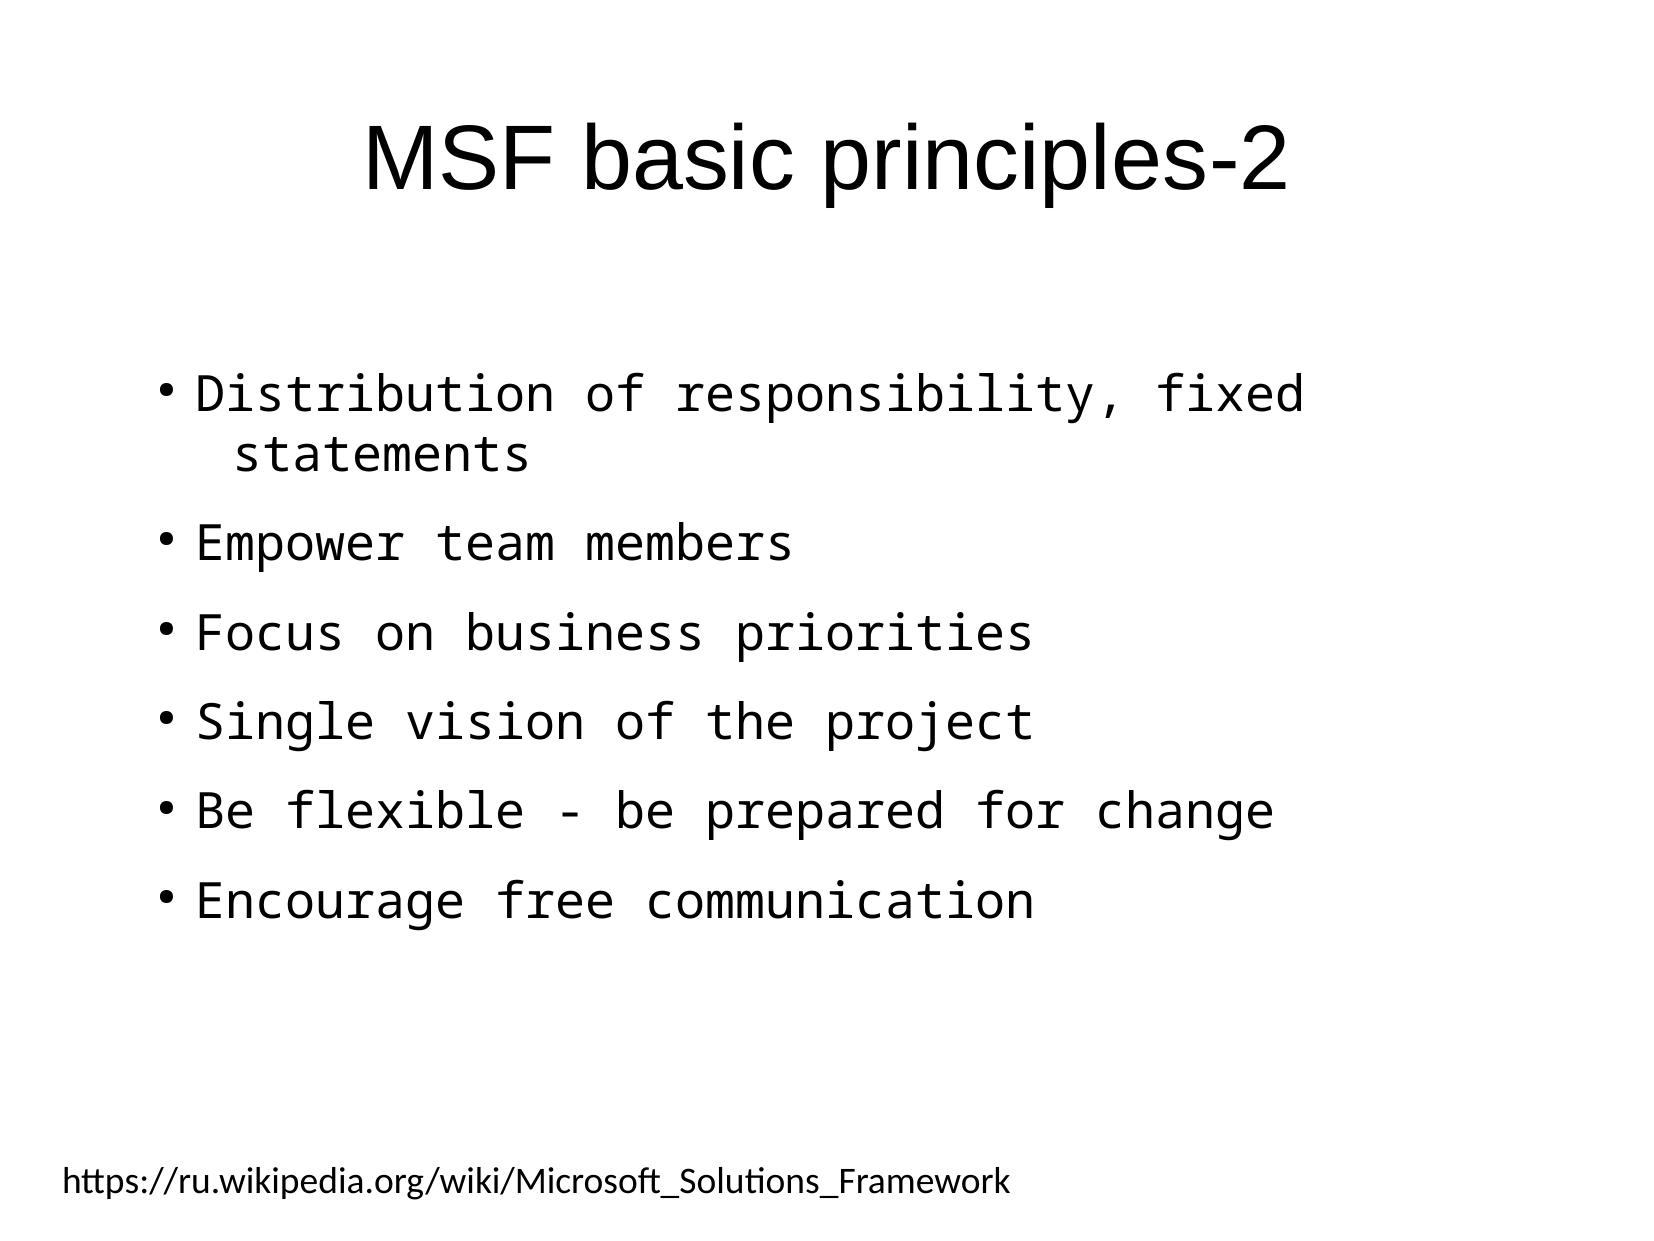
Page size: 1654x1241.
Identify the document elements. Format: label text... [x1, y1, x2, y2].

title MSF basic principles-2 [82, 49, 1571, 257]
list Distribution of responsibility, fixed statements Empower team members Focus on business priorities Single vision of the project Be flexible - be prepared for change Encourage free communication [82, 271, 1536, 1087]
text_box https://ru.wikipedia.org/wiki/Microsoft_Solutions_Framework [47, 1157, 1347, 1241]
